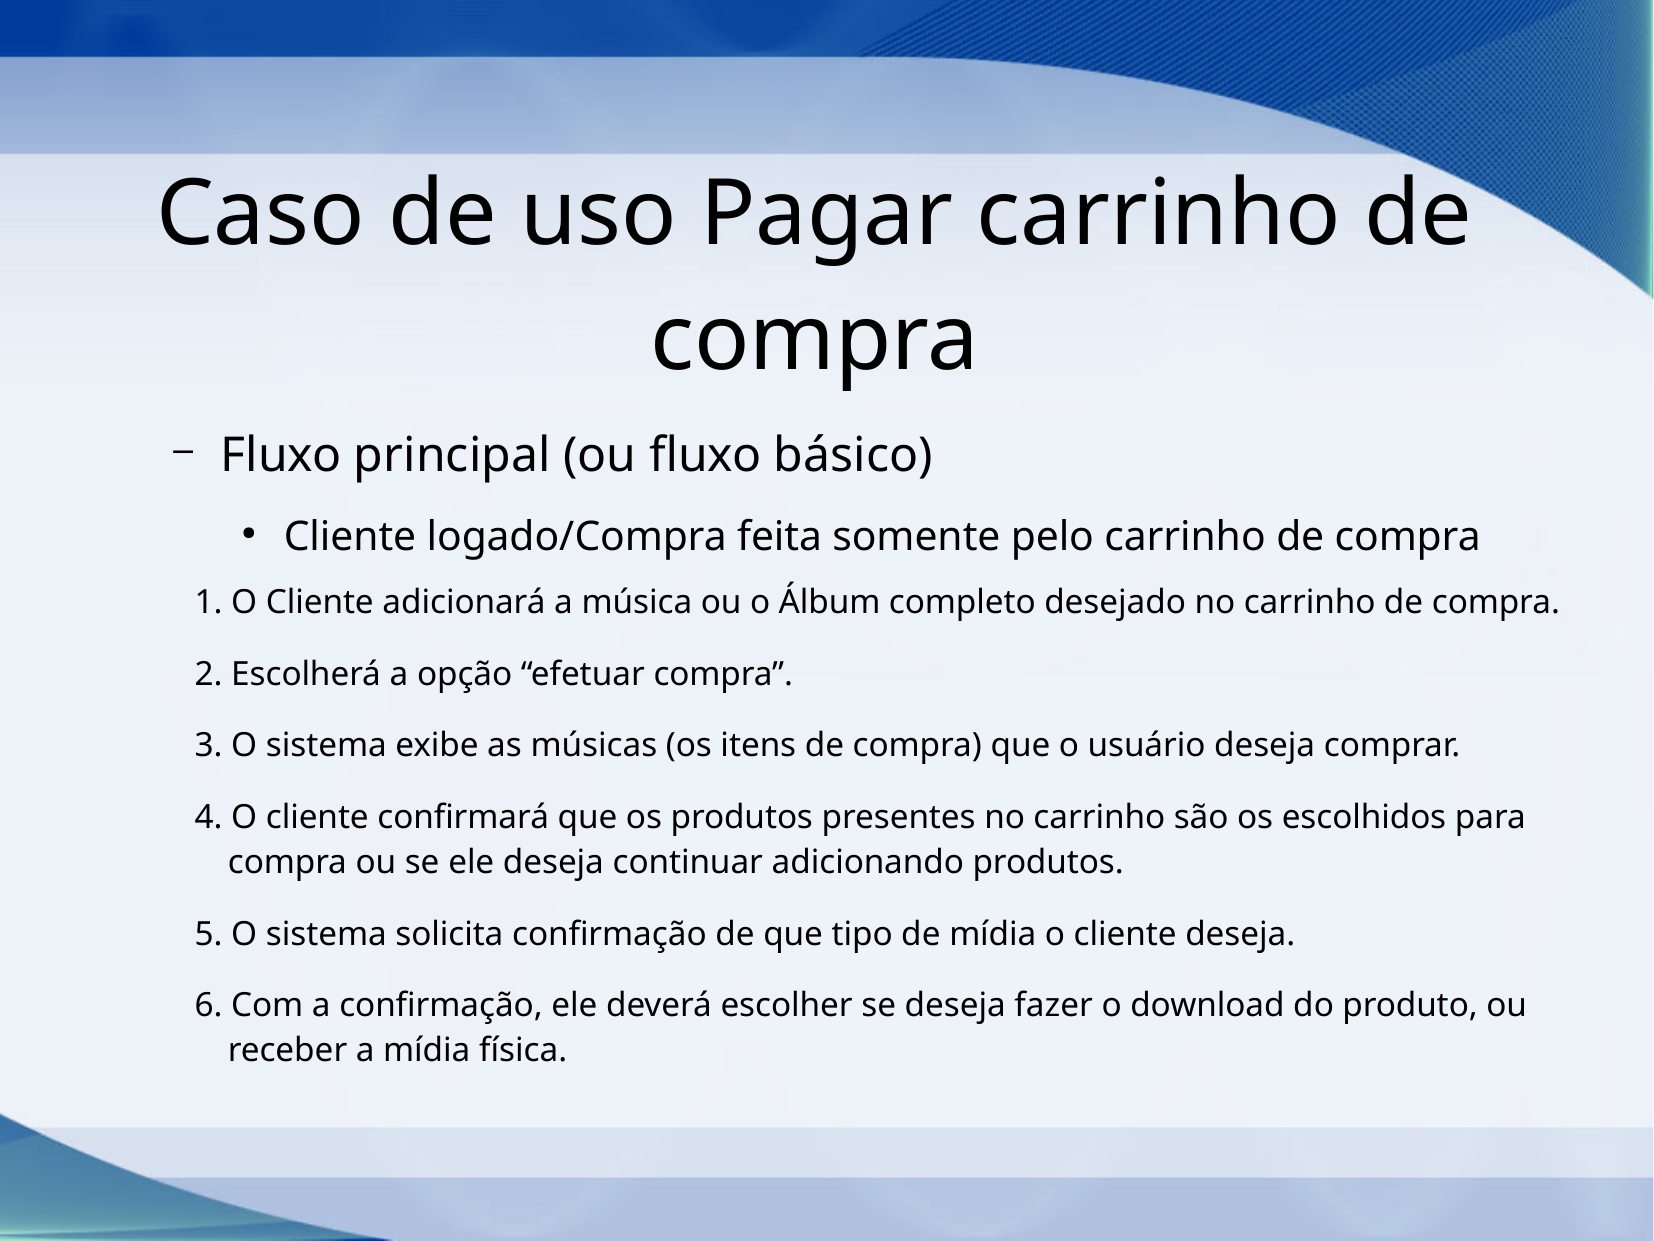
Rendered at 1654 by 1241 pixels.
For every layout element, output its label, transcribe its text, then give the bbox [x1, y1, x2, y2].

picture [0, 0, 1654, 1241]
title Caso de uso Pagar carrinho de compra [70, 166, 1559, 376]
list Fluxo principal (ou fluxo básico) Cliente logado/Compra feita somente pelo carrinho de compra 1. O Cliente adicionará a música ou o Álbum completo desejado no carrinho de compra. 2. Escolherá a opção “efetuar compra”. 3. O sistema exibe as músicas (os itens de compra) que o usuário deseja comprar. 4. O cliente confirmará que os produtos presentes no carrinho são os escolhidos para compra ou se ele deseja continuar adicionando produtos. 5. O sistema solicita confirmação de que tipo de mídia o cliente deseja. 6. Com a confirmação, ele deverá escolher se deseja fazer o download do produto, ou receber a mídia física. [94, 420, 1583, 1123]
